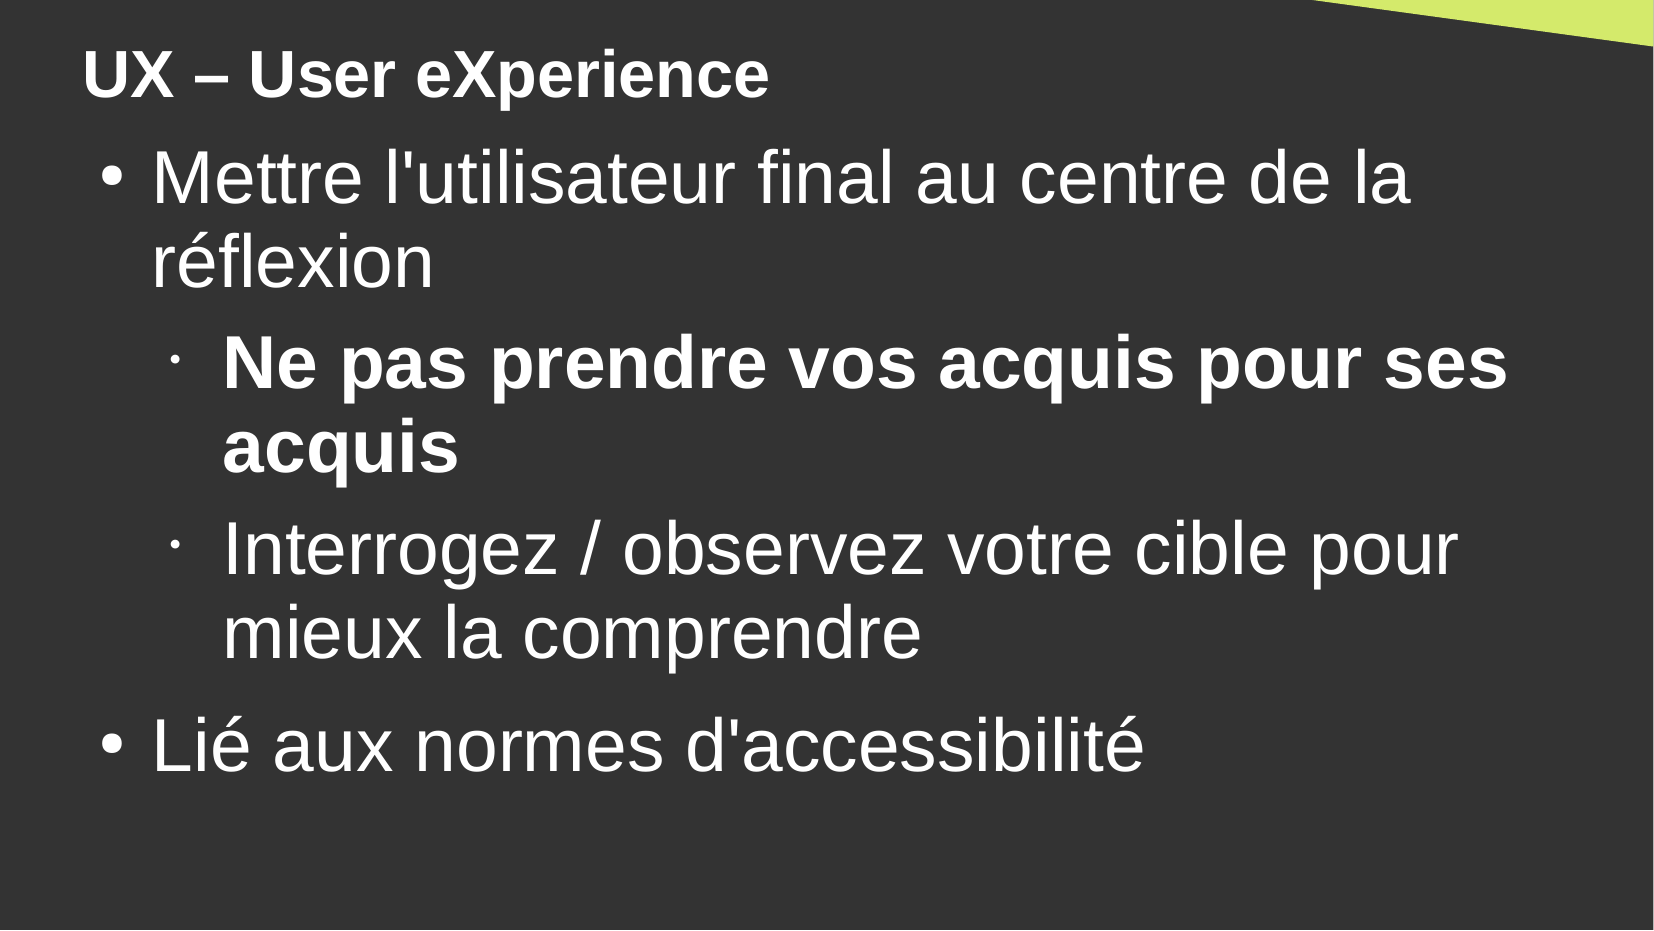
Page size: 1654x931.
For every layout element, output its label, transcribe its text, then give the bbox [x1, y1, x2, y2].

list Mettre l'utilisateur final au centre de la réflexion Ne pas prendre vos acquis pour ses acquis Interrogez / observez votre cible pour mieux la comprendre Lié aux normes d'accessibilité [80, 135, 1620, 827]
title UX – User eXperience [82, 37, 1571, 114]
text_box [1312, 0, 1654, 47]
